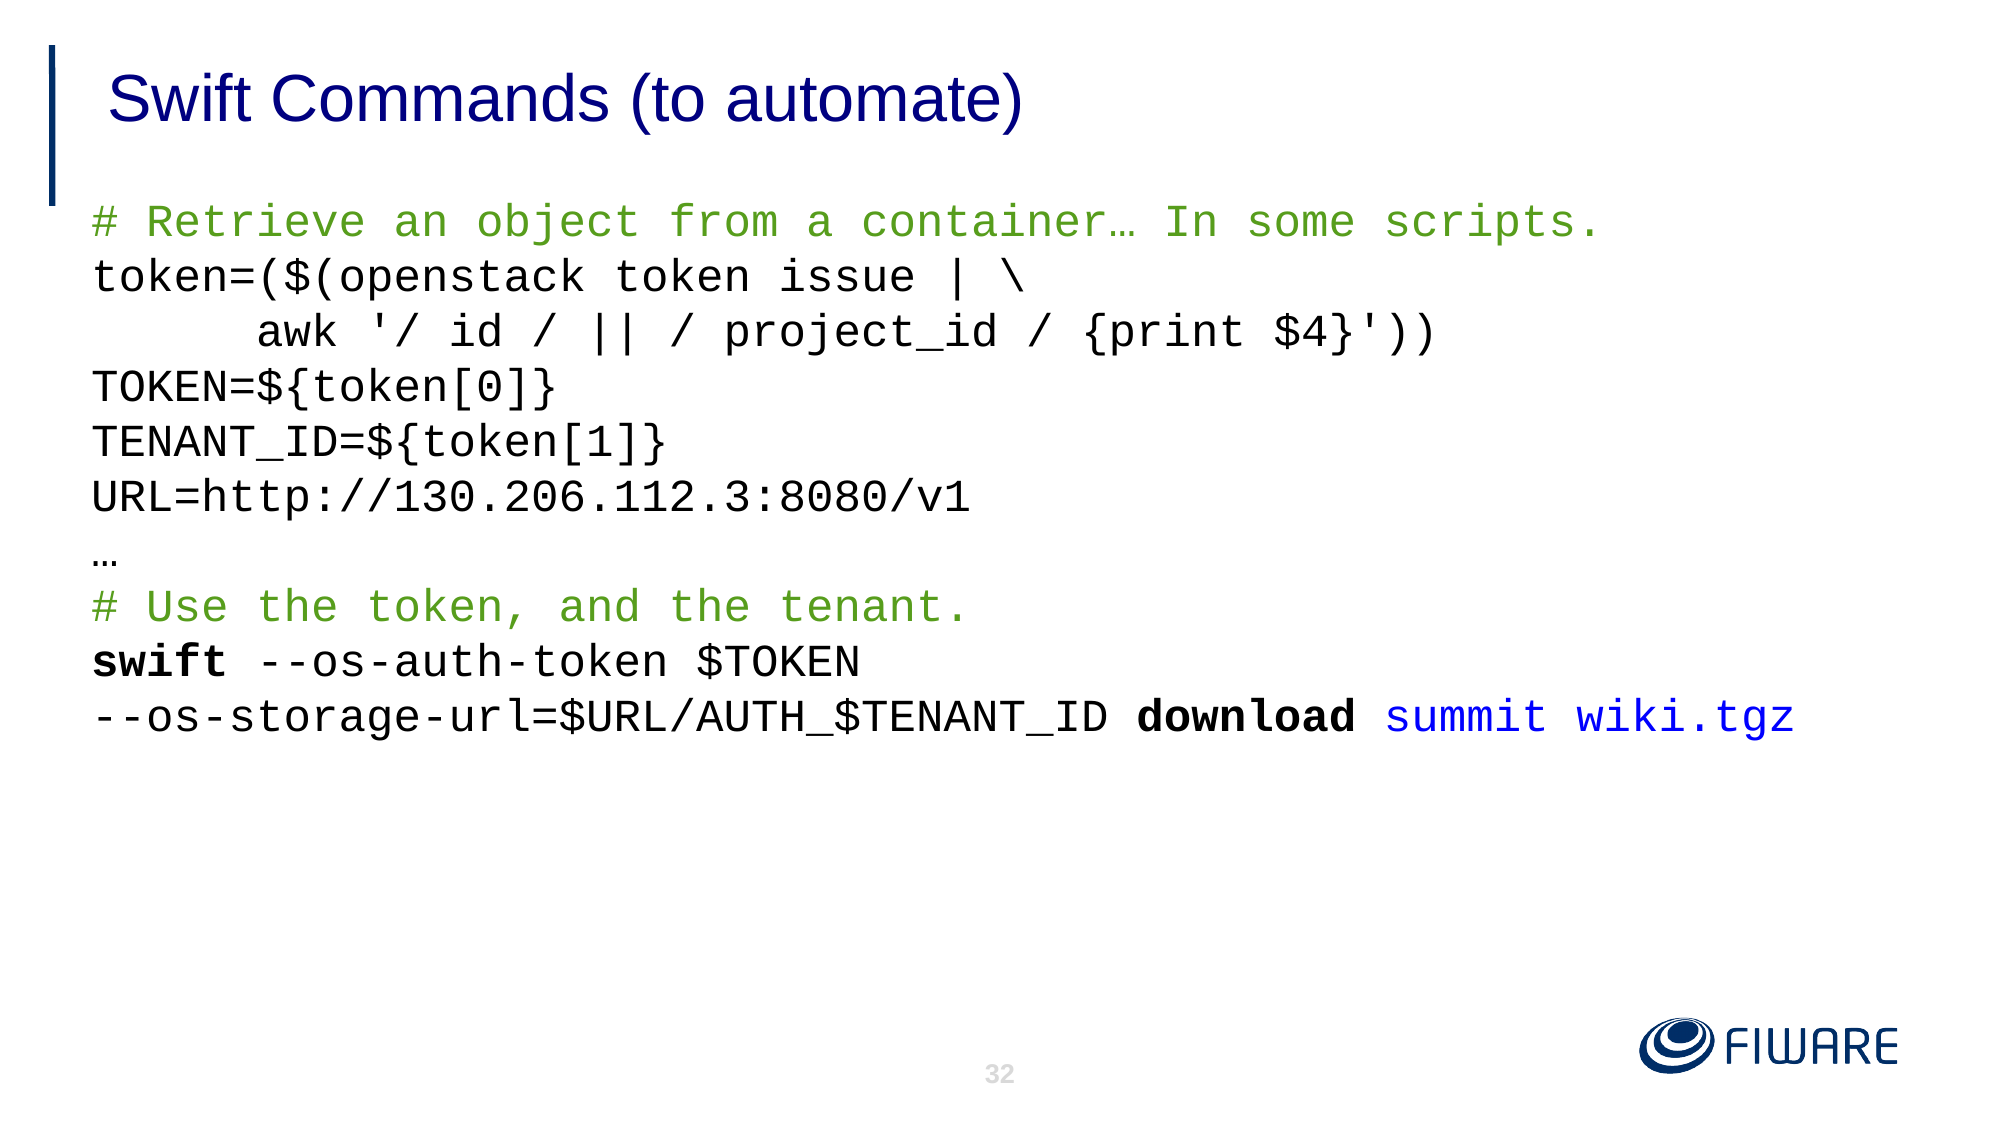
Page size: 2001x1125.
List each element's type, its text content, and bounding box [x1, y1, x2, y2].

slide_number <number> [887, 1042, 1113, 1103]
text_box # Retrieve an object from a container… In some scripts. token=($(openstack token issue | \ awk '/ id / || / project_id / {print $4}')) TOKEN=${token[0]} TENANT_ID=${token[1]} URL=http://130.206.112.3:8080/v1 … # Use the token, and the tenant. swift --os-auth-token $TOKEN --os-storage-url=$URL/AUTH_$TENANT_ID download summit wiki.tgz [76, 183, 1902, 809]
picture [1635, 1012, 1905, 1077]
title Swift Commands (to automate) [92, 47, 1704, 189]
